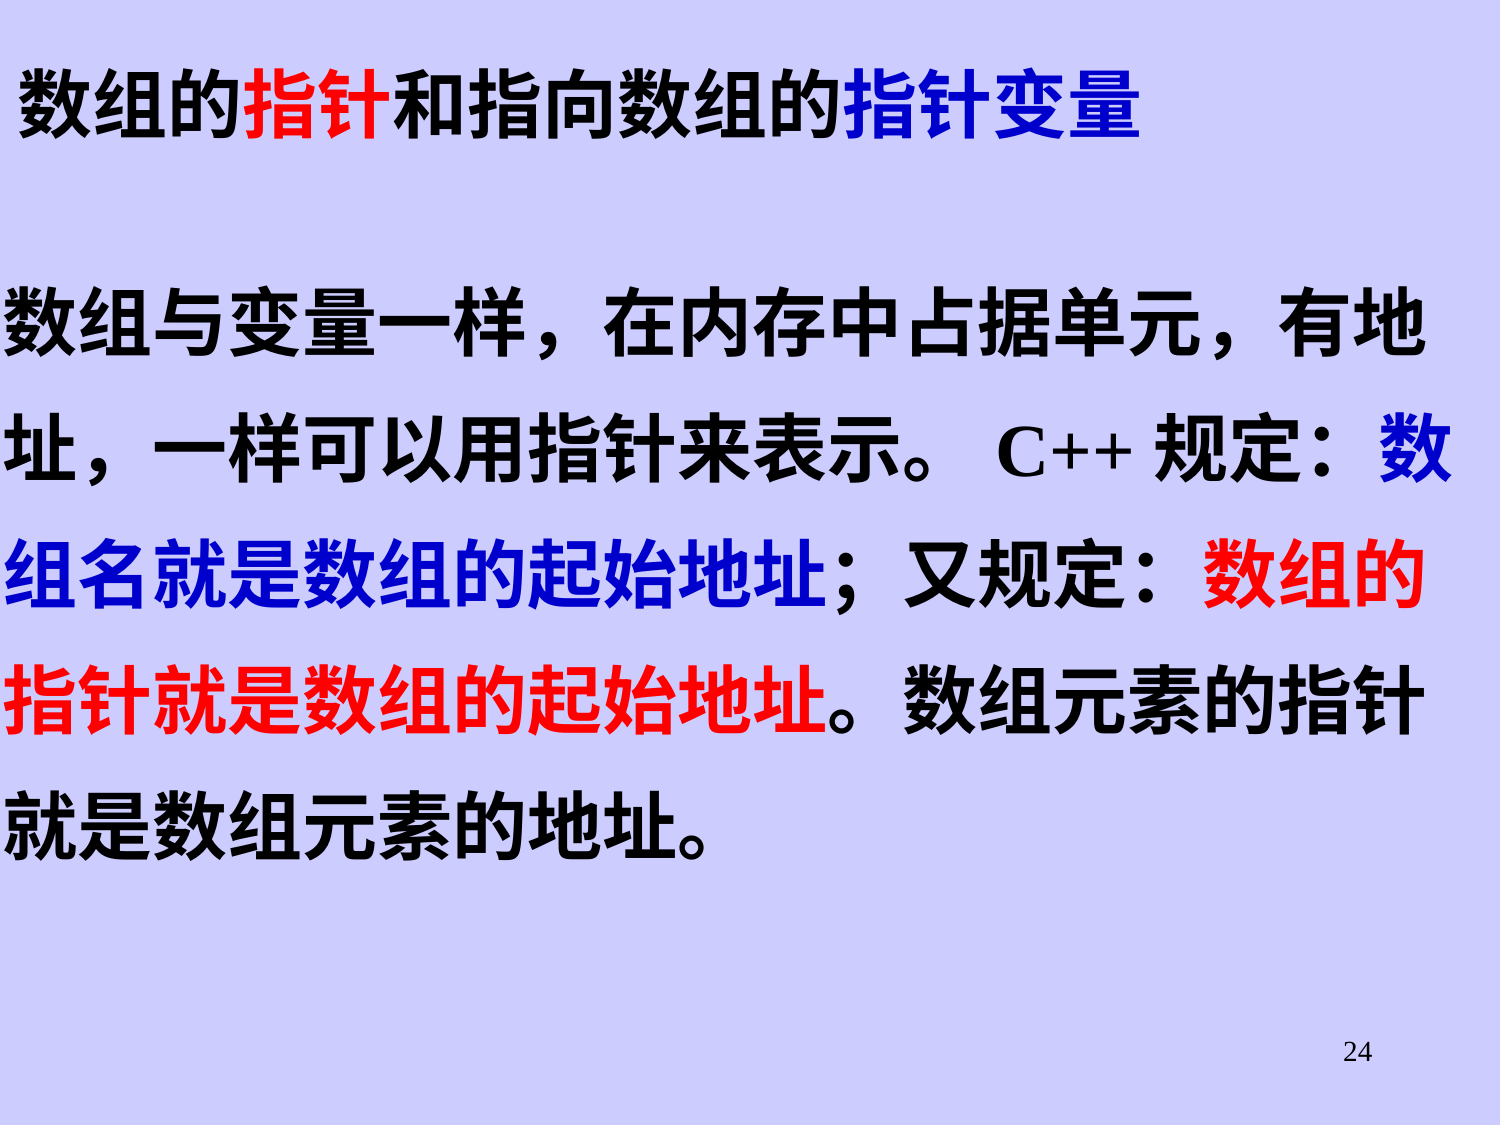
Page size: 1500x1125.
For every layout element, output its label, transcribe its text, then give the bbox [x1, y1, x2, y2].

text_box <编号> [1074, 1025, 1388, 1101]
text_box 数组的指针和指向数组的指针变量 [2, 49, 1157, 156]
text_box 数组与变量一样，在内存中占据单元，有地址，一样可以用指针来表示。C++规定：数组名就是数组的起始地址；又规定：数组的指针就是数组的起始地址。数组元素的指针就是数组元素的地址。 [0, 237, 1500, 872]
